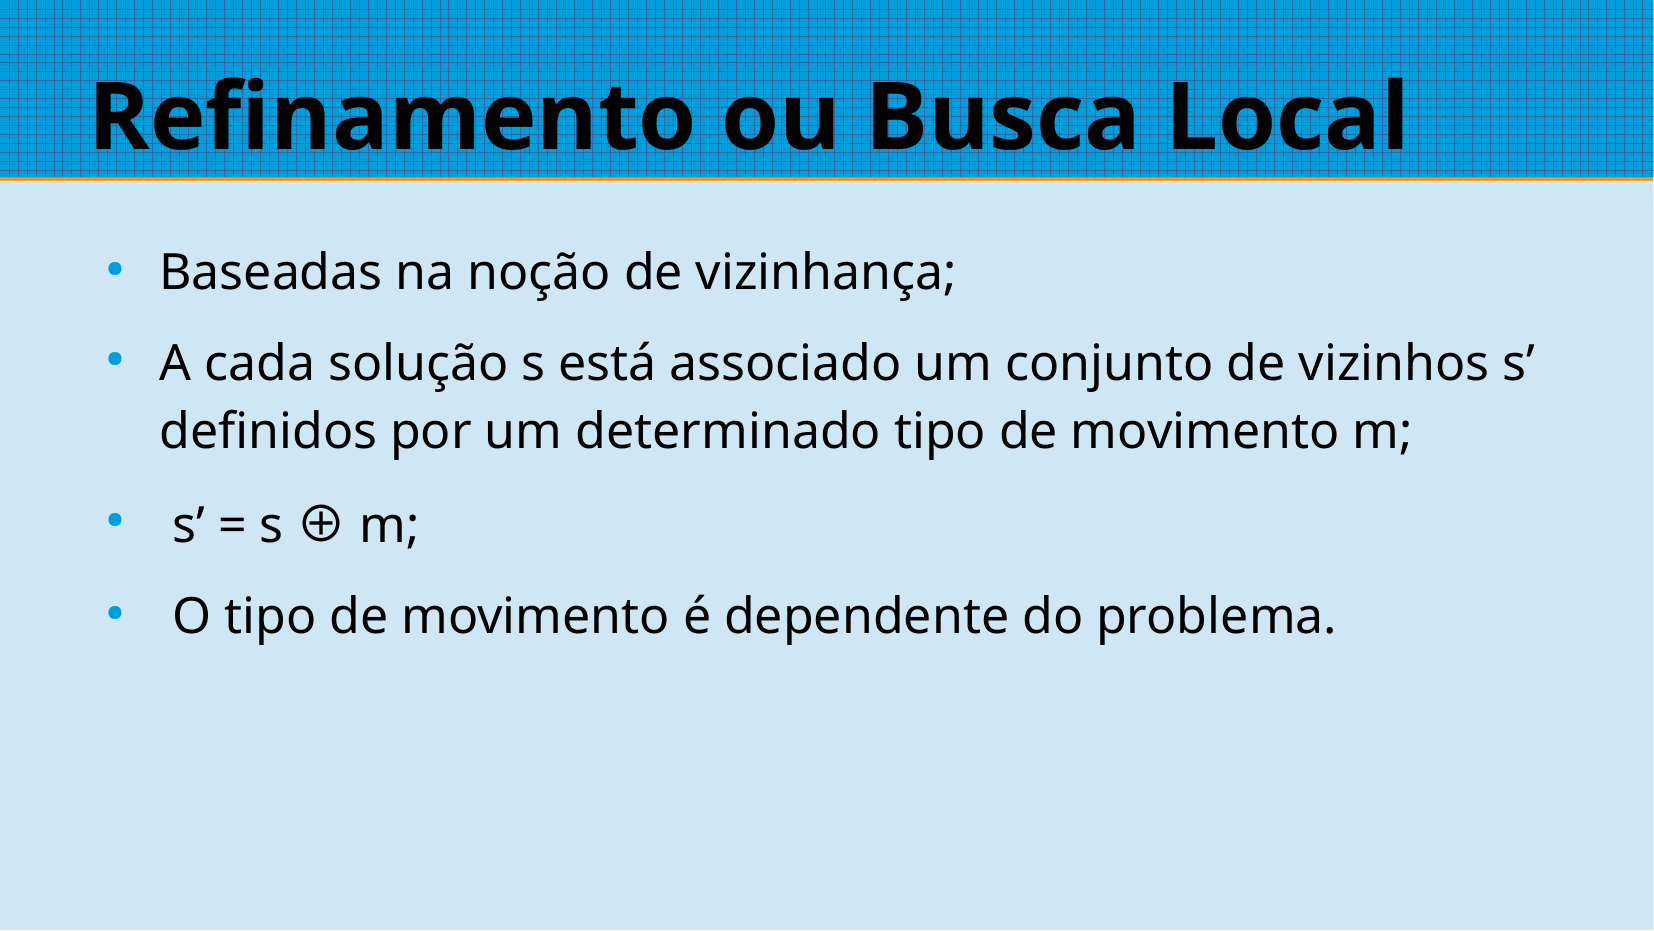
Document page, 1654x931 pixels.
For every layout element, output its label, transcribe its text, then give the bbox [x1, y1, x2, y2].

list Baseadas na noção de vizinhança; A cada solução s está associado um conjunto de vizinhos s’ definidos por um determinado tipo de movimento m; s’ = s ⊕ m; O tipo de movimento é dependente do problema. [88, 236, 1565, 813]
title Refinamento ou Busca Local [88, 14, 1565, 178]
